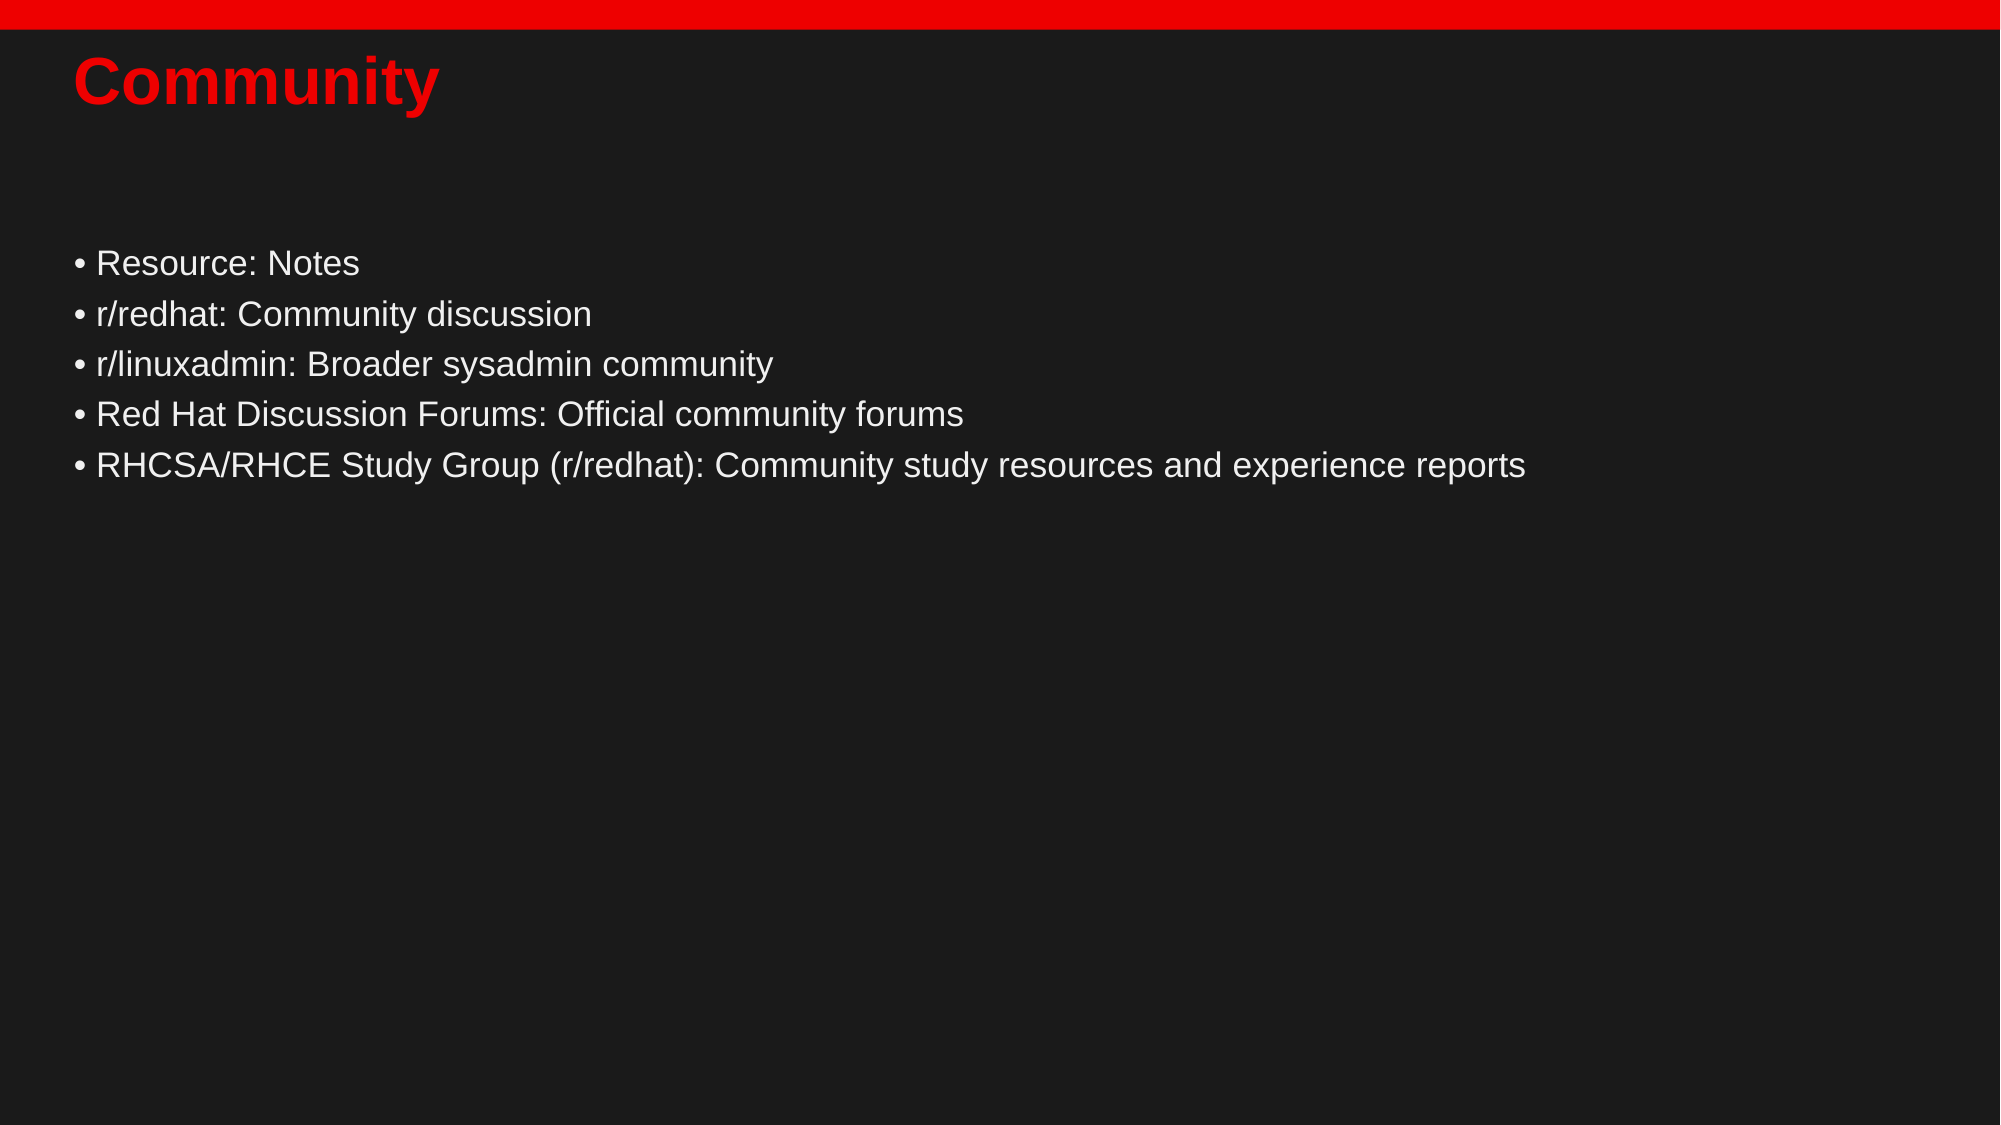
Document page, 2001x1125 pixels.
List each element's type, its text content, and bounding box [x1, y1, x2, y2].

text_box [0, 0, 2001, 30]
text_box • Resource: Notes • r/redhat: Community discussion • r/linuxadmin: Broader sysadmin community • Red Hat Discussion Forums: Official community forums • RHCSA/RHCE Study Group (r/redhat): Community study resources and experience reports [59, 236, 1942, 1037]
text_box Community [59, 36, 1942, 208]
